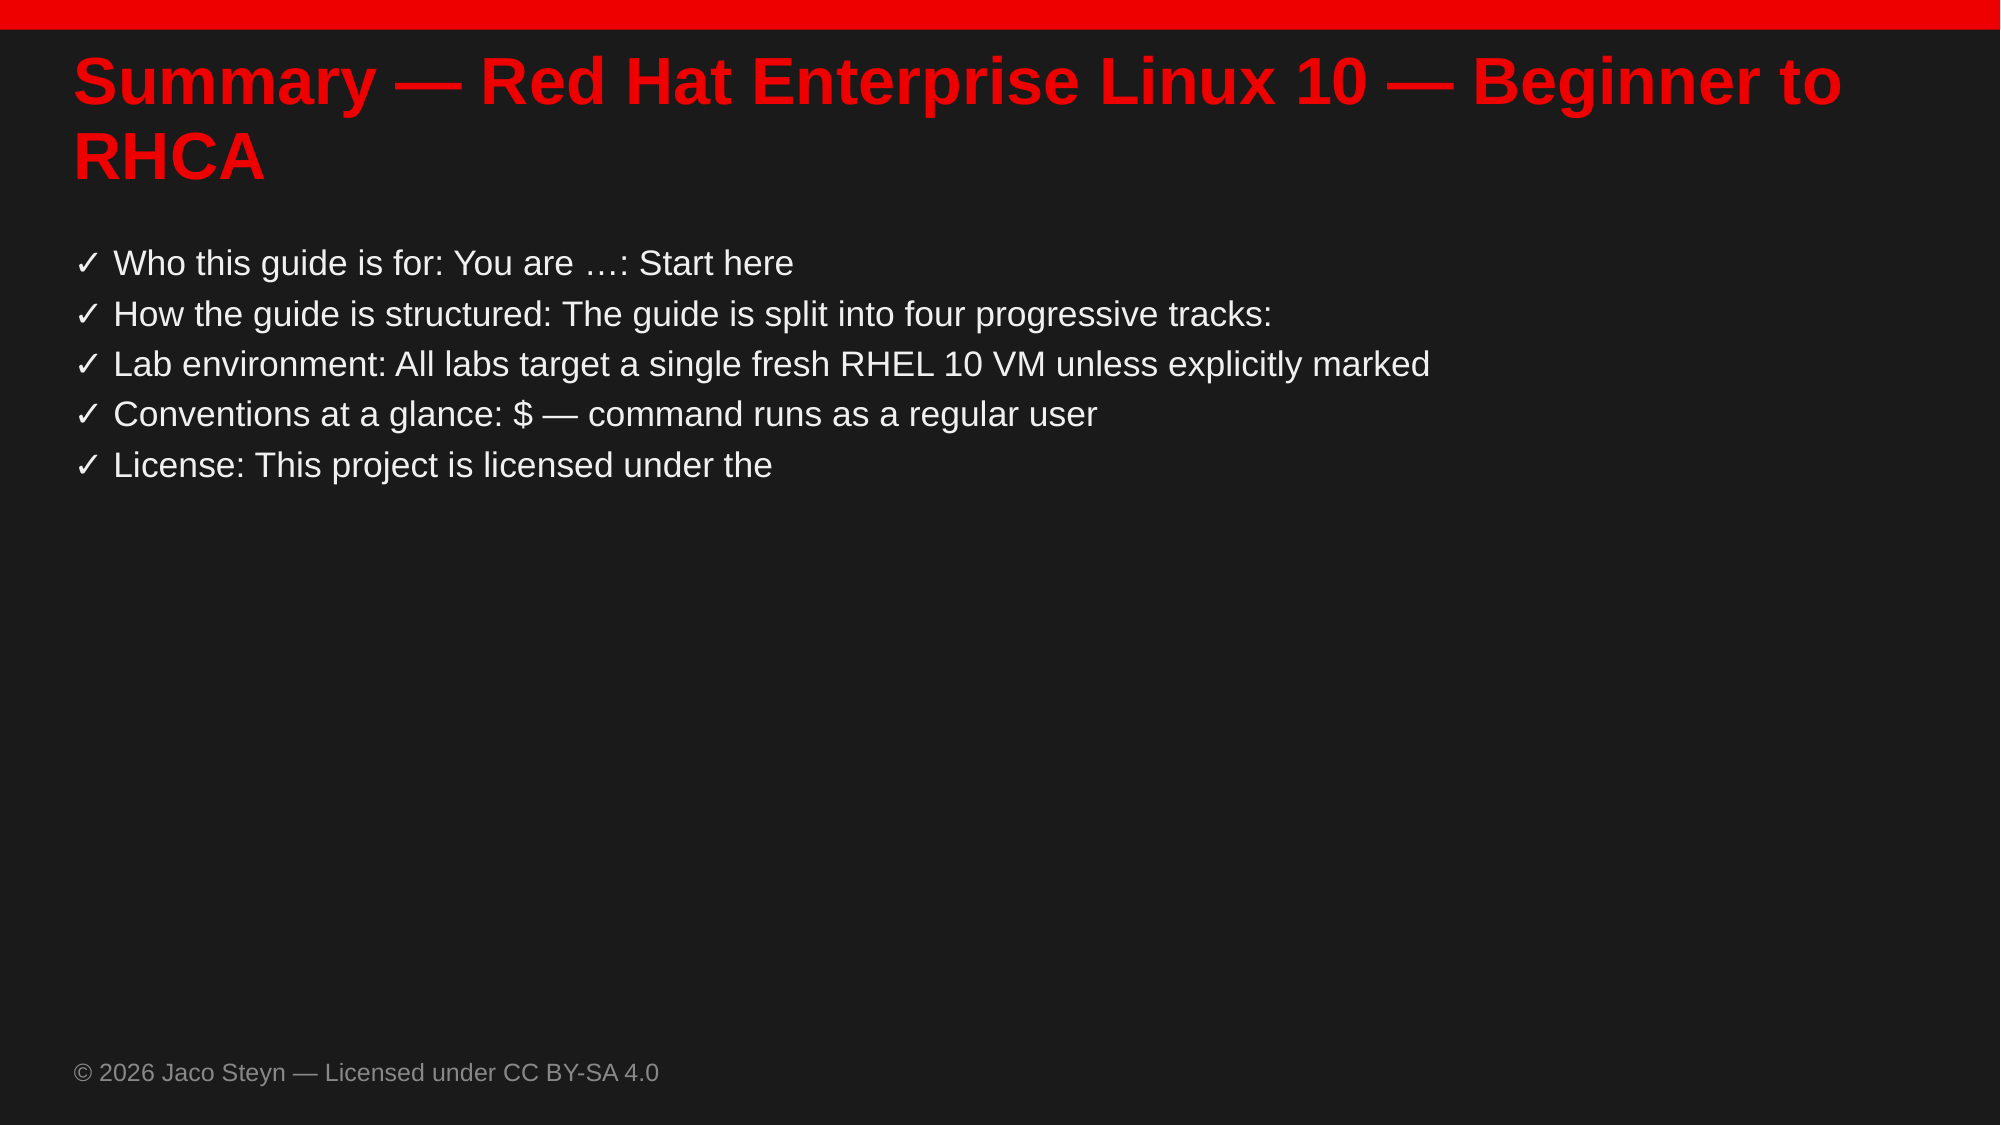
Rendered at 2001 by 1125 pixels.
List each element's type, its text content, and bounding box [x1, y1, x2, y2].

text_box © 2026 Jaco Steyn — Licensed under CC BY-SA 4.0 [59, 1051, 1942, 1093]
text_box Summary — Red Hat Enterprise Linux 10 — Beginner to RHCA [59, 36, 1942, 208]
text_box [0, 0, 2001, 30]
text_box ✓ Who this guide is for: You are …: Start here ✓ How the guide is structured: The guide is split into four progressive tracks: ✓ Lab environment: All labs target a single fresh RHEL 10 VM unless explicitly marked ✓ Conventions at a glance: $ — command runs as a regular user ✓ License: This project is licensed under the [59, 236, 1942, 1037]
